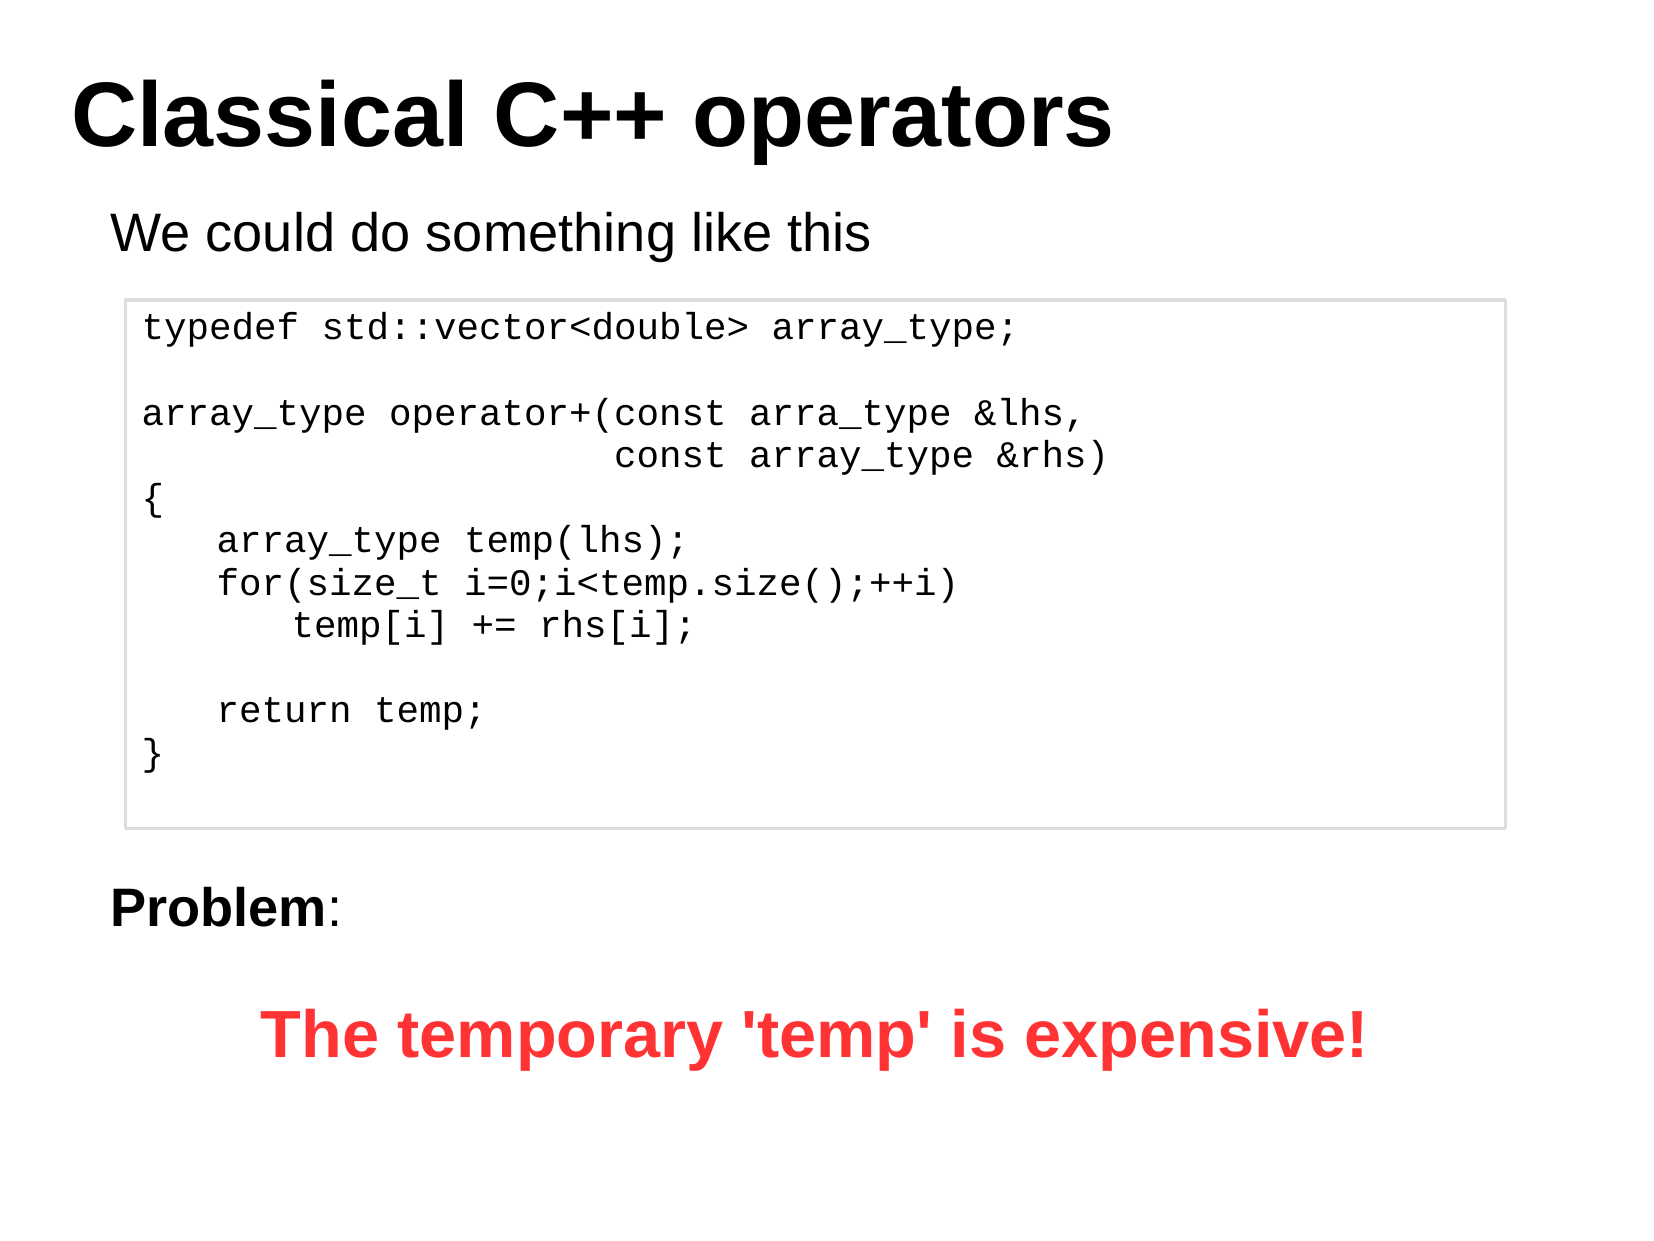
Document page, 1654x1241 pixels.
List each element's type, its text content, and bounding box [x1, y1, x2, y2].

text_box Problem: [95, 869, 1536, 946]
text_box typedef std::vector<double> array_type; array_type operator+(const arra_type &lhs, const array_type &rhs) { array_type temp(lhs); for(size_t i=0;i<temp.size();++i) temp[i] += rhs[i]; return temp; } [125, 300, 1506, 829]
text_box We could do something like this [95, 195, 1536, 271]
text_box The temporary 'temp' is expensive! [95, 989, 1536, 1080]
title Classical C++ operators [71, 49, 1560, 181]
